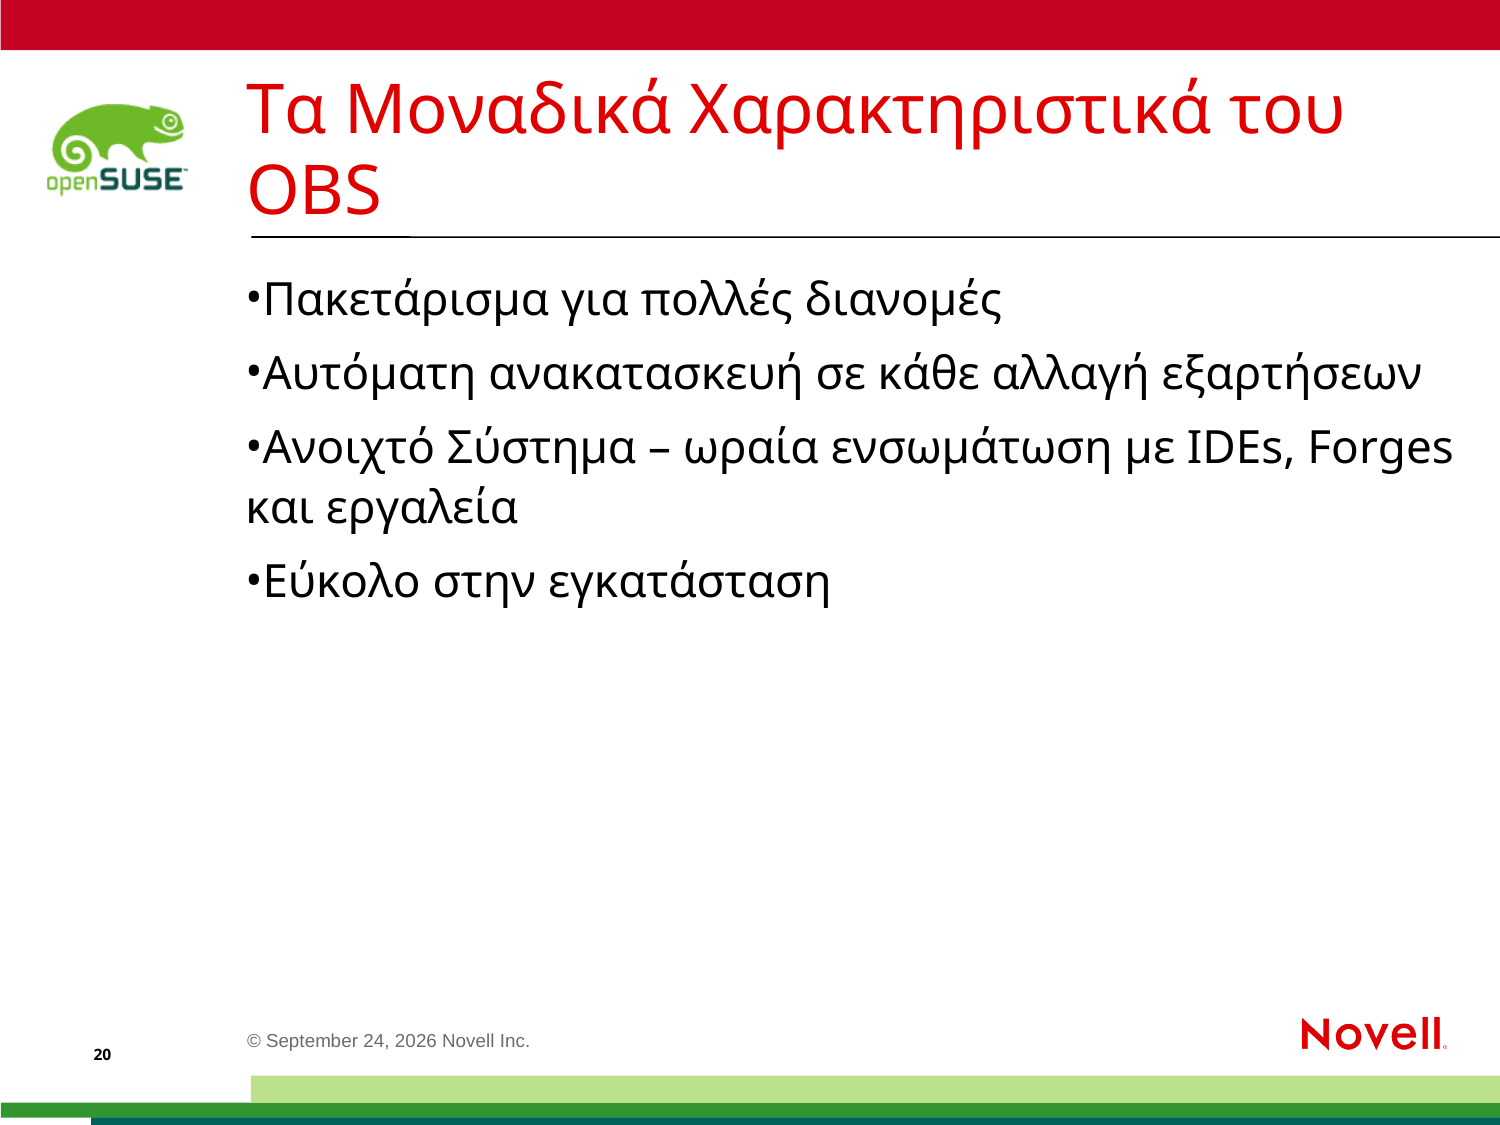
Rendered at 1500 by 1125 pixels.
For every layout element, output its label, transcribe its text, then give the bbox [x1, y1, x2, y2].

title Τα Μοναδικά Χαρακτηριστικά του OBS [246, 68, 1409, 231]
picture [1295, 1011, 1453, 1056]
list Πακετάρισμα για πολλές διανομές Αυτόματη ανακατασκευή σε κάθε αλλαγή εξαρτήσεων Ανοιχτό Σύστημα – ωραία ενσωμάτωση με IDEs, Forges και εργαλεία Εύκολο στην εγκατάσταση [245, 267, 1458, 636]
picture [47, 104, 188, 197]
